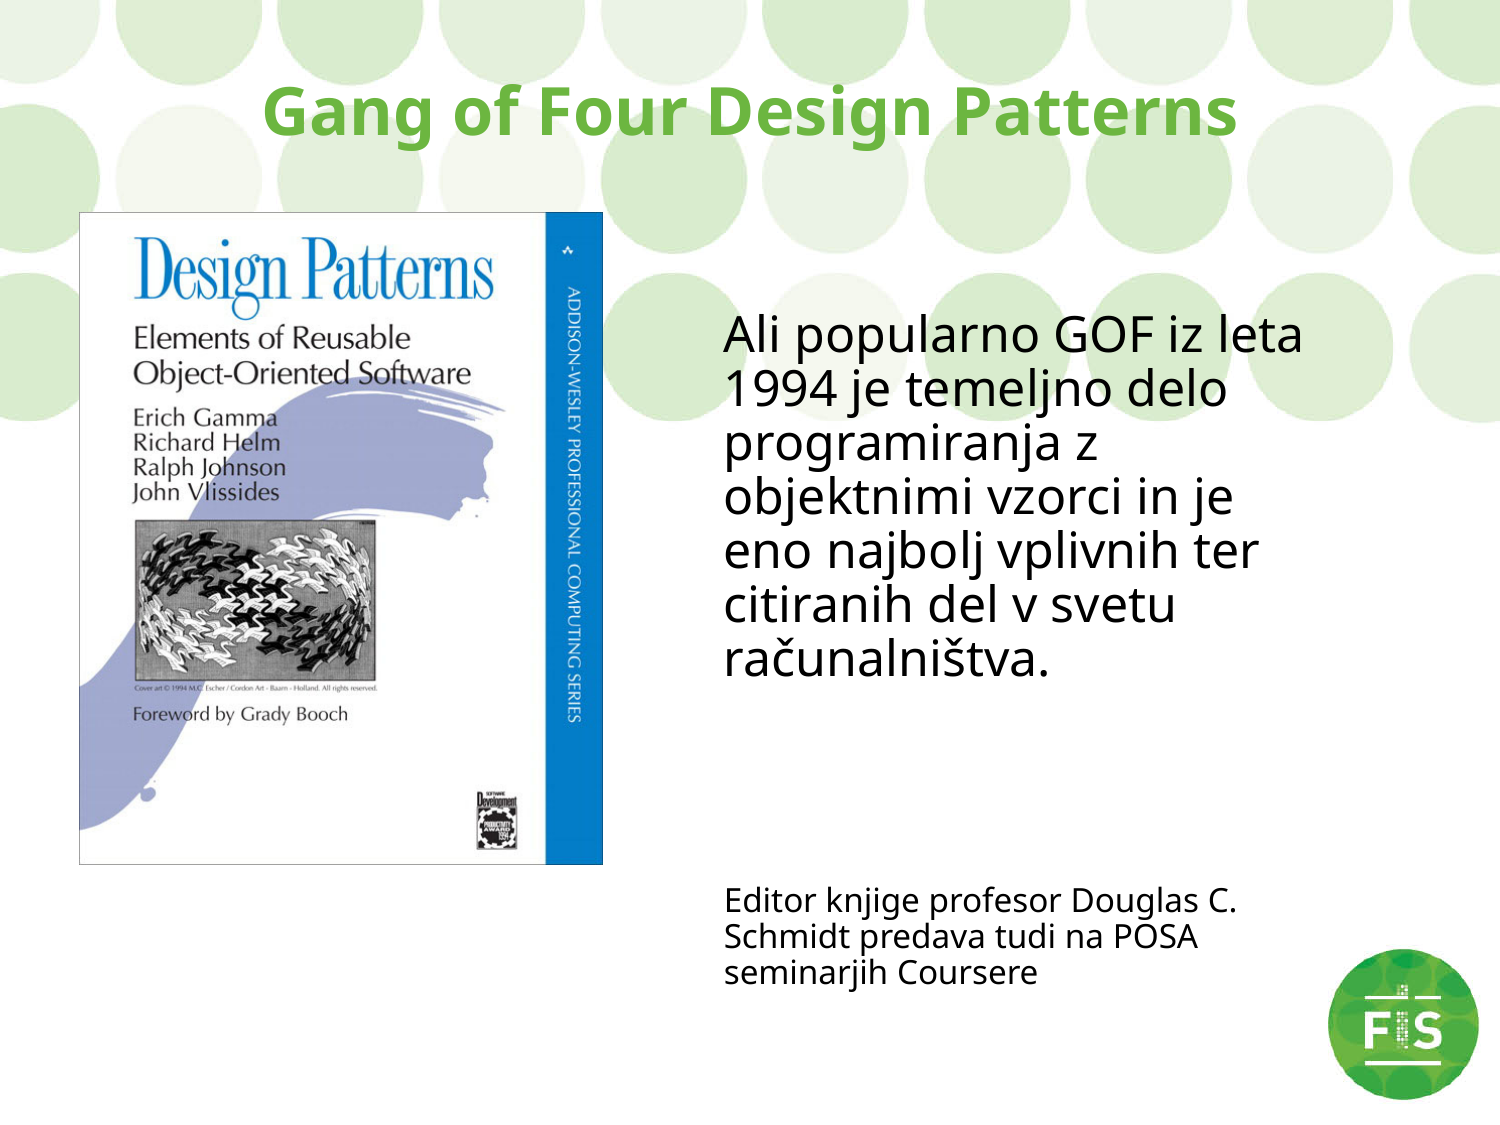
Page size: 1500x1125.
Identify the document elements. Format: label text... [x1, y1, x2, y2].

title Gang of Four Design Patterns [75, 70, 1425, 233]
list Ali popularno GOF iz leta 1994 je temeljno delo programiranja z objektnimi vzorci in je eno najbolj vplivnih ter citiranih del v svetu računalništva. Editor knjige profesor Douglas C. Schmidt predava tudi na POSA seminarjih Coursere [637, 212, 1347, 1052]
picture [0, 0, 1500, 1125]
